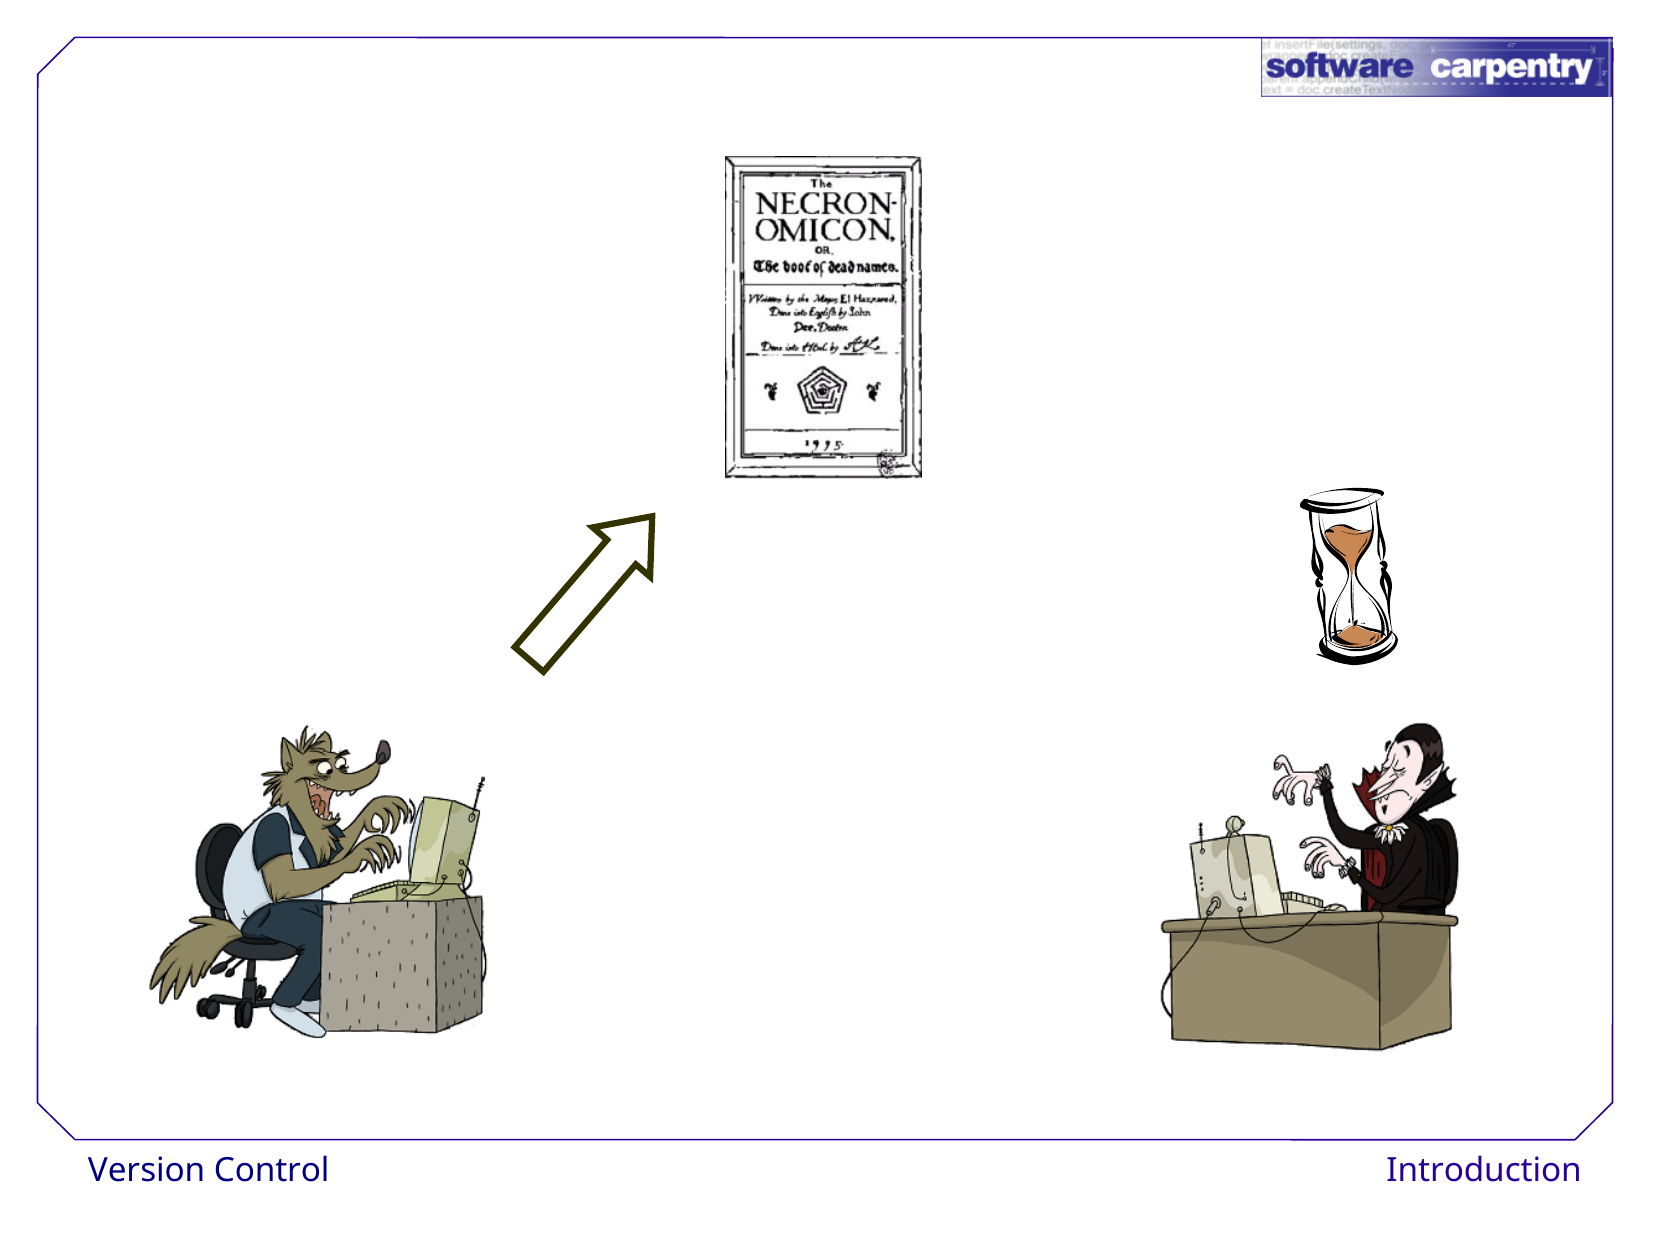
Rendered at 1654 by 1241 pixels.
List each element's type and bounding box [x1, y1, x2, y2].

picture [1299, 487, 1401, 668]
picture [137, 705, 516, 1069]
picture [1148, 695, 1474, 1067]
picture [1261, 39, 1613, 97]
picture [725, 156, 922, 479]
